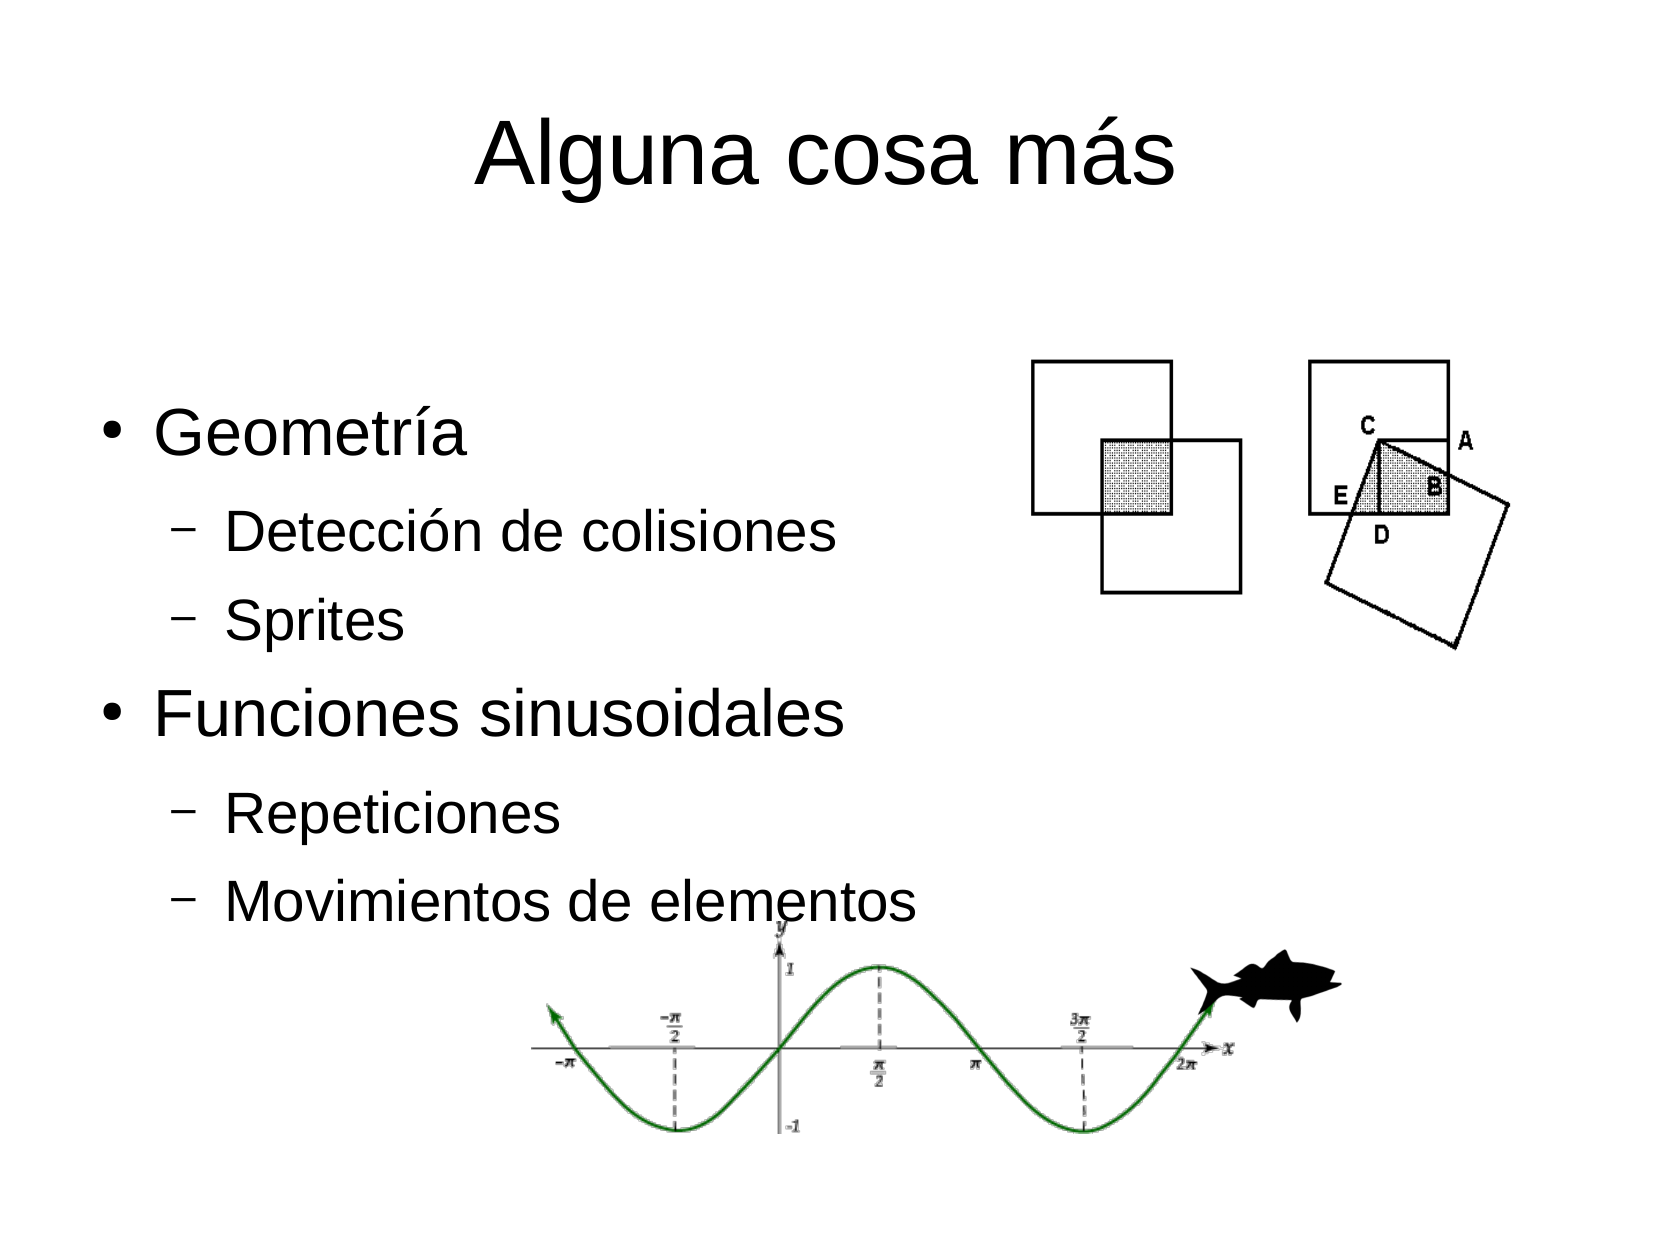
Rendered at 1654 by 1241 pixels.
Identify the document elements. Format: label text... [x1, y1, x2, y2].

picture [1015, 342, 1524, 668]
title Alguna cosa más [82, 49, 1571, 257]
list Geometría Detección de colisiones Sprites Funciones sinusoidales Repeticiones Movimientos de elementos [82, 290, 1571, 1010]
picture [531, 894, 1354, 1134]
